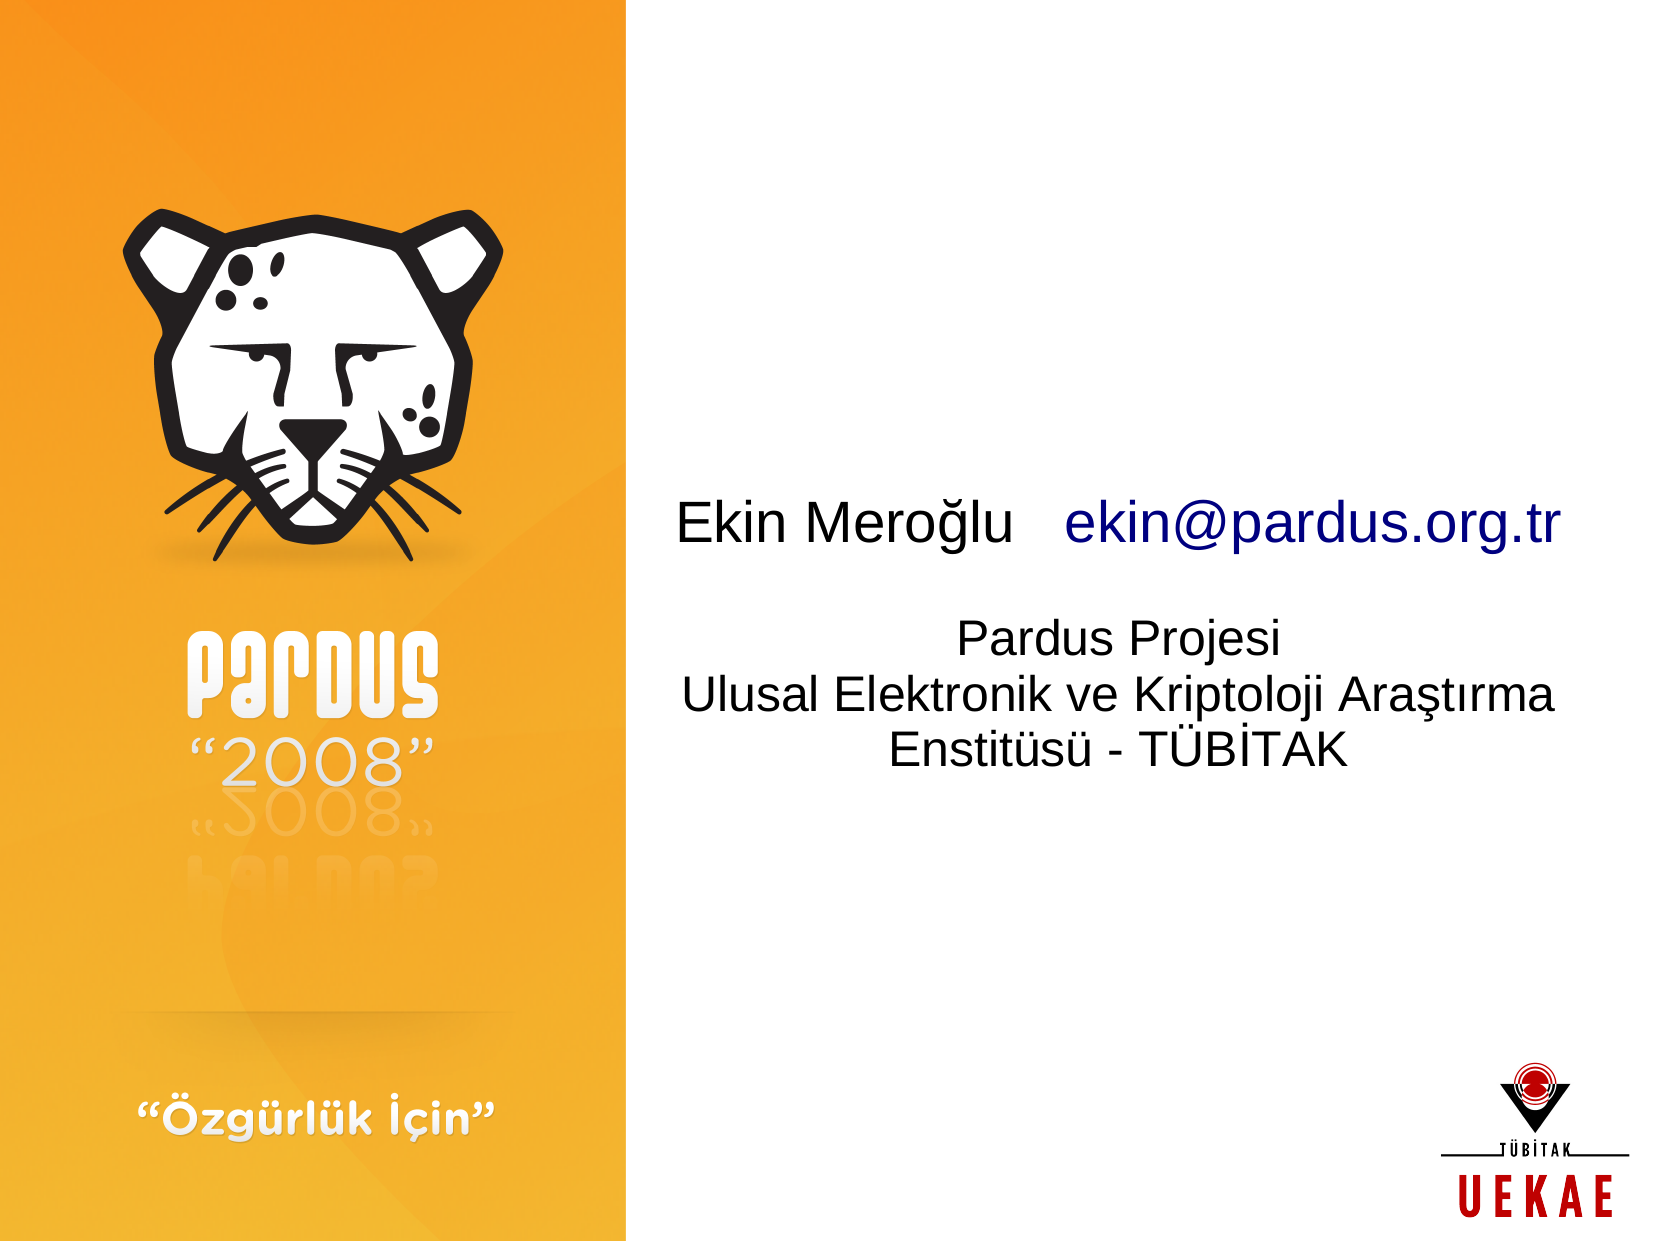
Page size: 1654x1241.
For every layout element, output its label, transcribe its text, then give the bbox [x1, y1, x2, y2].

picture [0, 0, 626, 1241]
picture [1435, 1057, 1636, 1222]
text_box Ekin Meroğlu ekin@pardus.org.tr Pardus Projesi Ulusal Elektronik ve Kriptoloji Araştırma Enstitüsü - TÜBİTAK [675, 489, 1576, 810]
